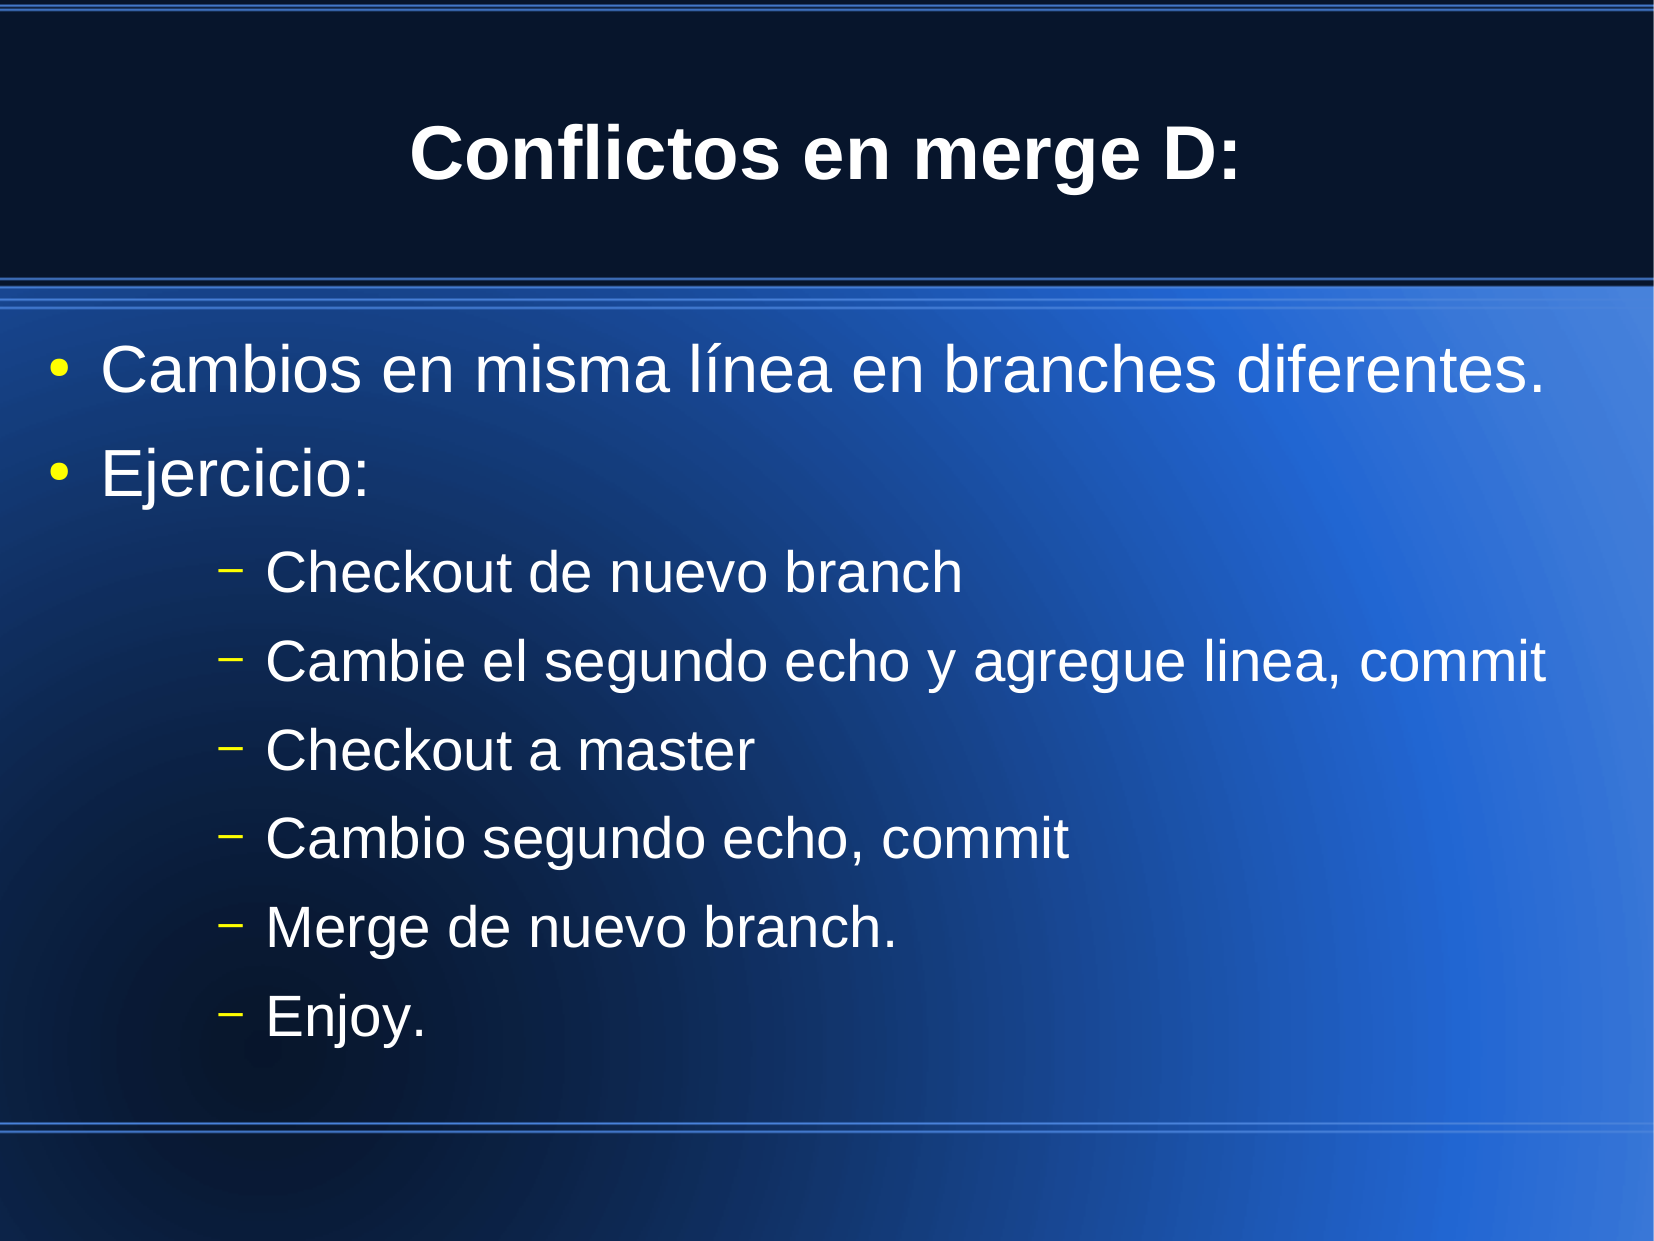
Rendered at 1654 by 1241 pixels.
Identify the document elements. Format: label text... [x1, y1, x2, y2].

title Conflictos en merge D: [82, 49, 1571, 257]
picture [0, 0, 1654, 1241]
list Cambios en misma línea en branches diferentes. Ejercicio: Checkout de nuevo branch Cambie el segundo echo y agregue linea, commit Checkout a master Cambio segundo echo, commit Merge de nuevo branch. Enjoy. [29, 331, 1582, 1051]
